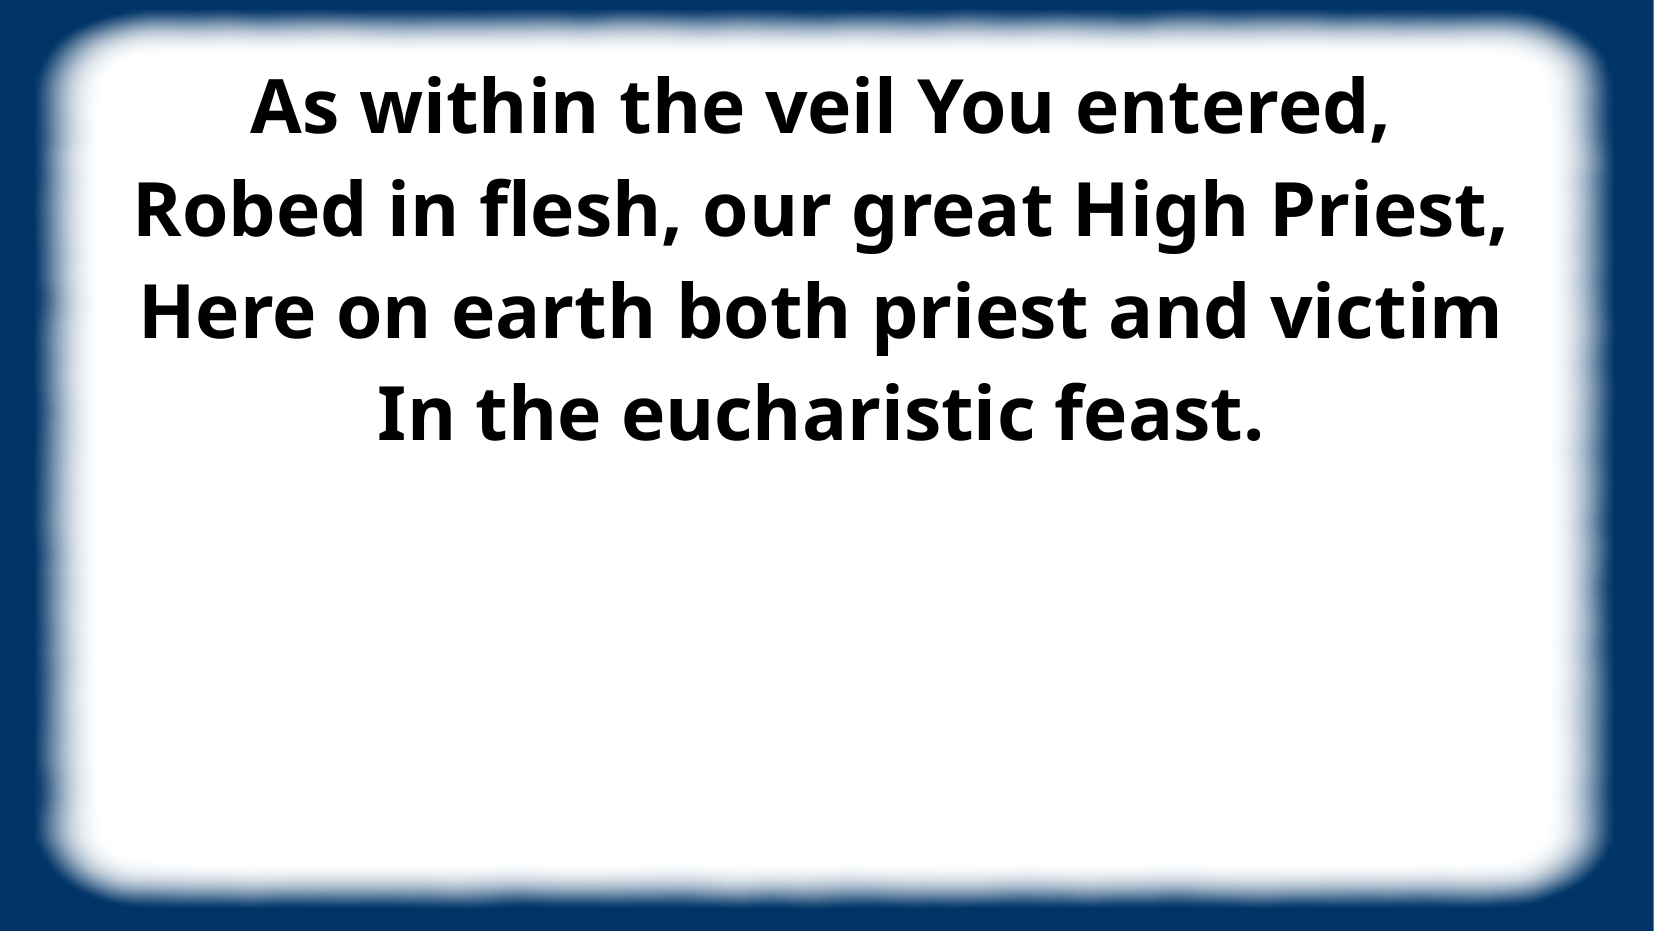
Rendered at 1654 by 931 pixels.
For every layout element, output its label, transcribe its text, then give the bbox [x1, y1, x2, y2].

text_box As within the veil You entered, Robed in flesh, our great High Priest, Here on earth both priest and victim In the eucharistic feast. [94, 46, 1550, 461]
picture [0, 0, 1654, 931]
